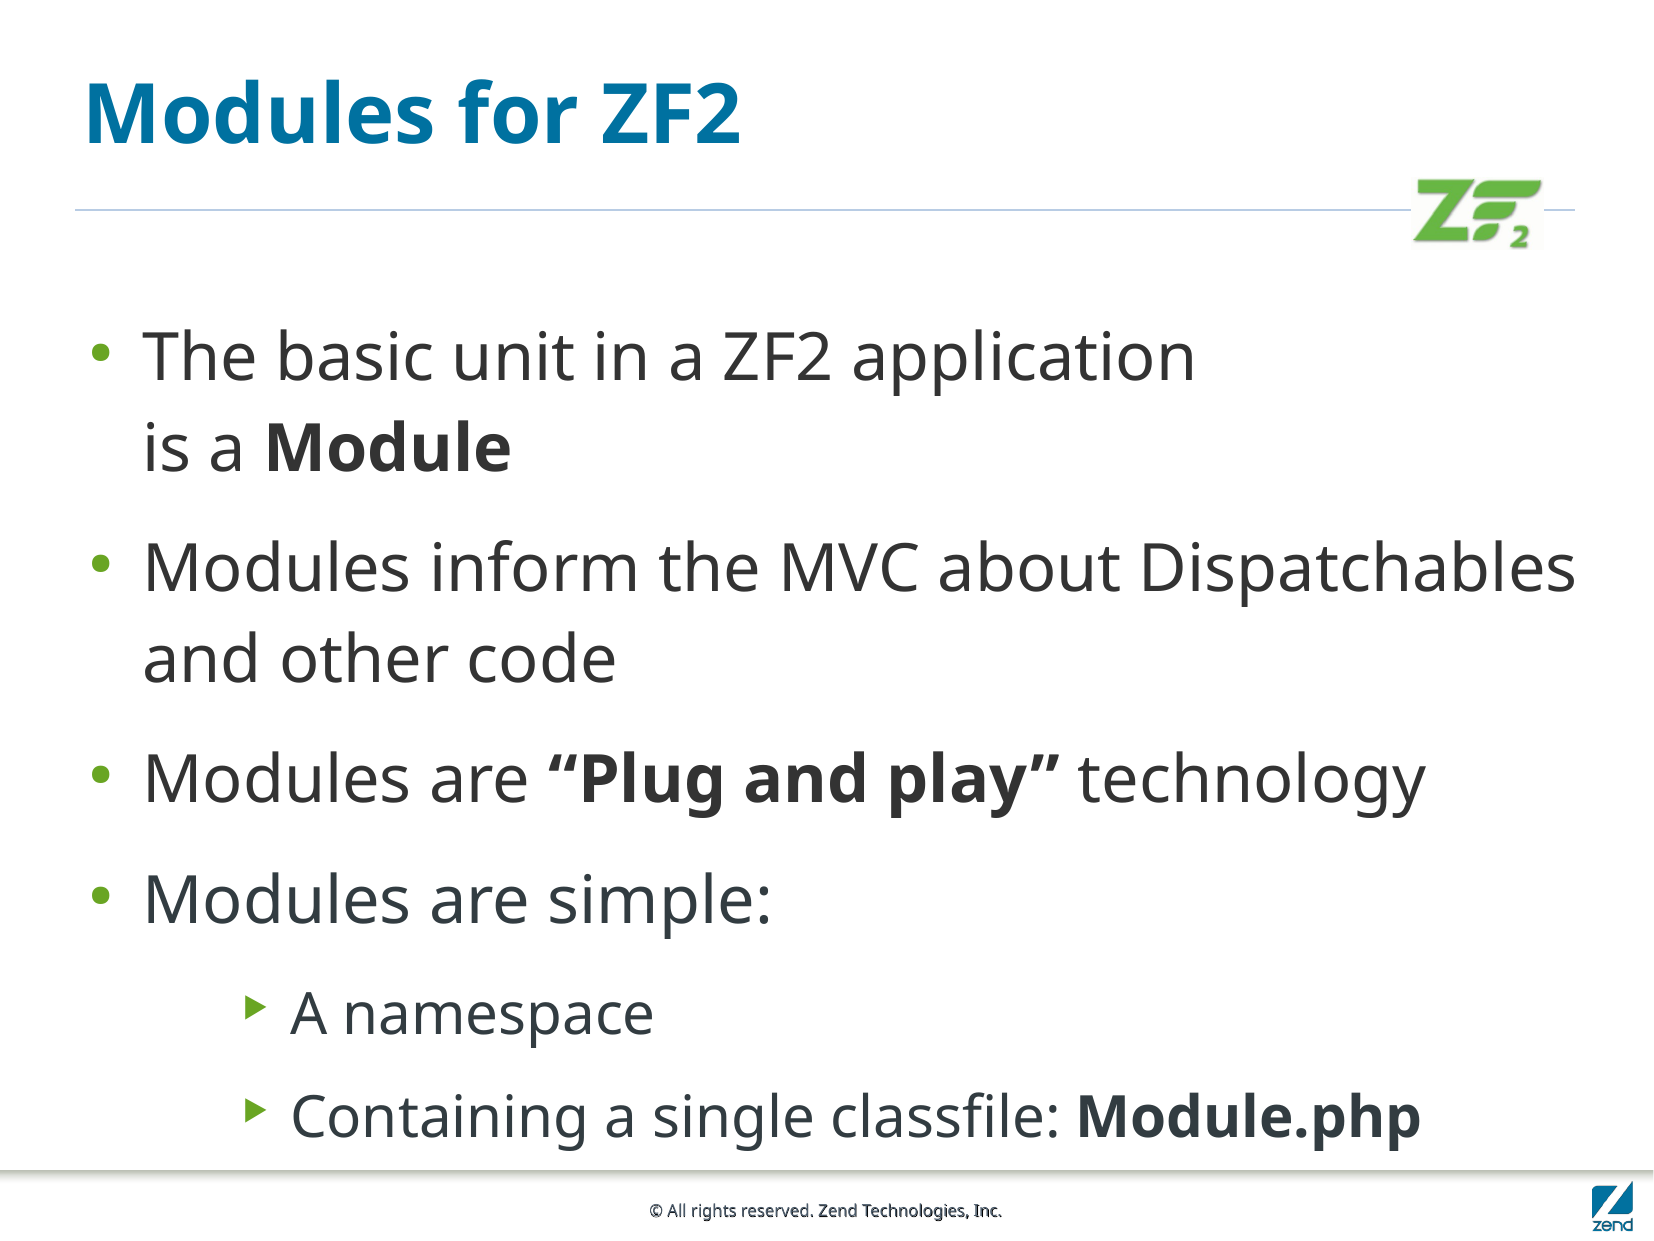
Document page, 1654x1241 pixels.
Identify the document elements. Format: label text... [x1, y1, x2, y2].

list The basic unit in a ZF2 application is a Module Modules inform the MVC about Dispatchables and other code Modules are “Plug and play” technology Modules are simple: A namespace Containing a single classfile: Module.php [71, 309, 1611, 1181]
picture [0, 1170, 1654, 1232]
title Modules for ZF2 [82, 47, 1489, 169]
picture [1411, 177, 1544, 250]
